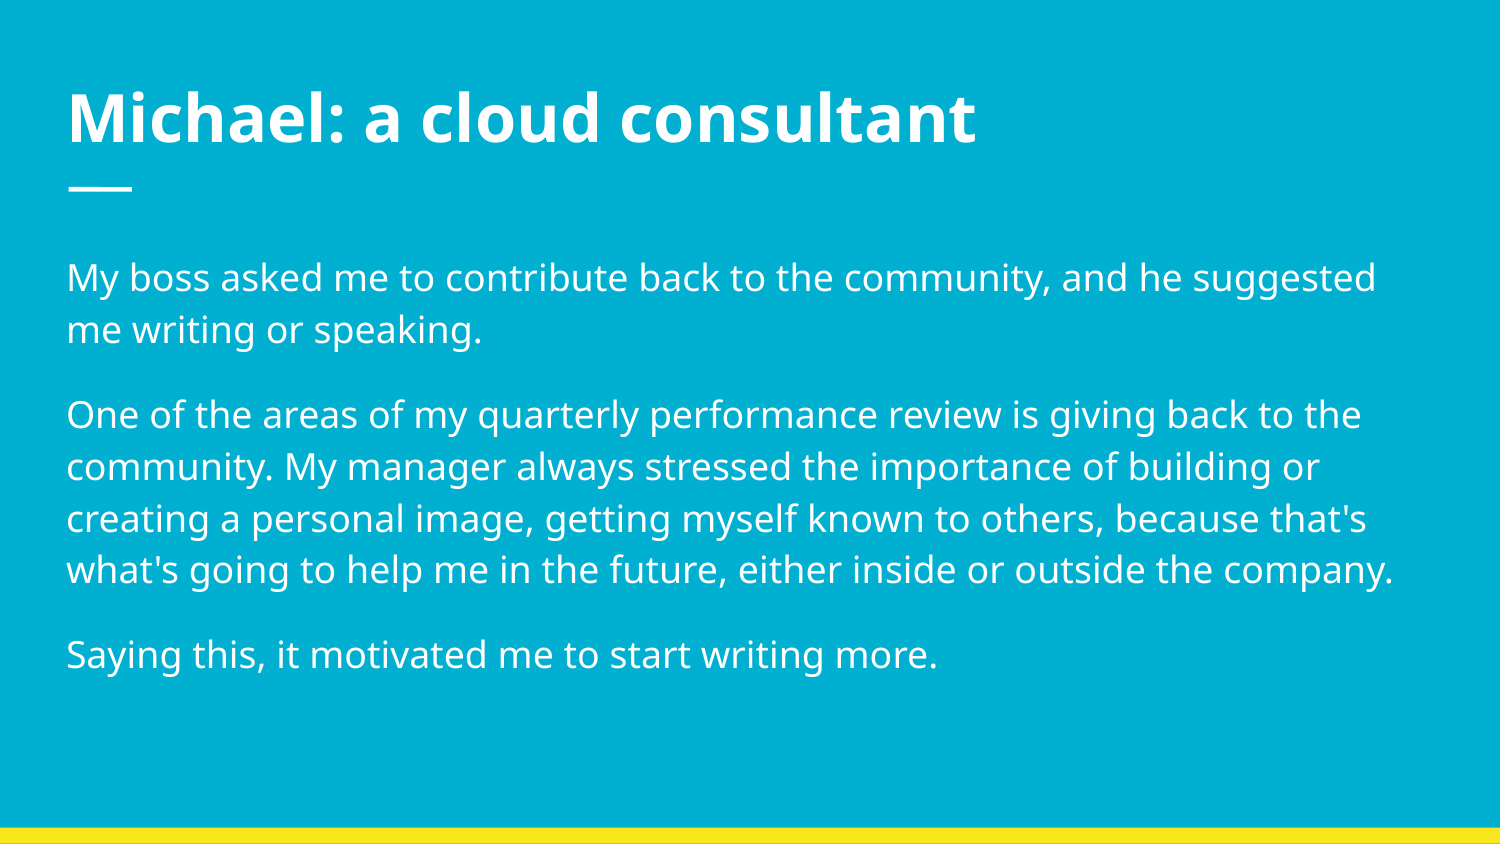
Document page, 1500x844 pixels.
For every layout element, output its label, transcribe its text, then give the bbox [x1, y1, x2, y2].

list My boss asked me to contribute back to the community, and he suggested me writing or speaking. One of the areas of my quarterly performance review is giving back to the community. My manager always stressed the importance of building or creating a personal image, getting myself known to others, because that's what's going to help me in the future, either inside or outside the company. Saying this, it motivated me to start writing more. [51, 232, 1449, 750]
title Michael: a cloud consultant [51, 61, 1449, 167]
